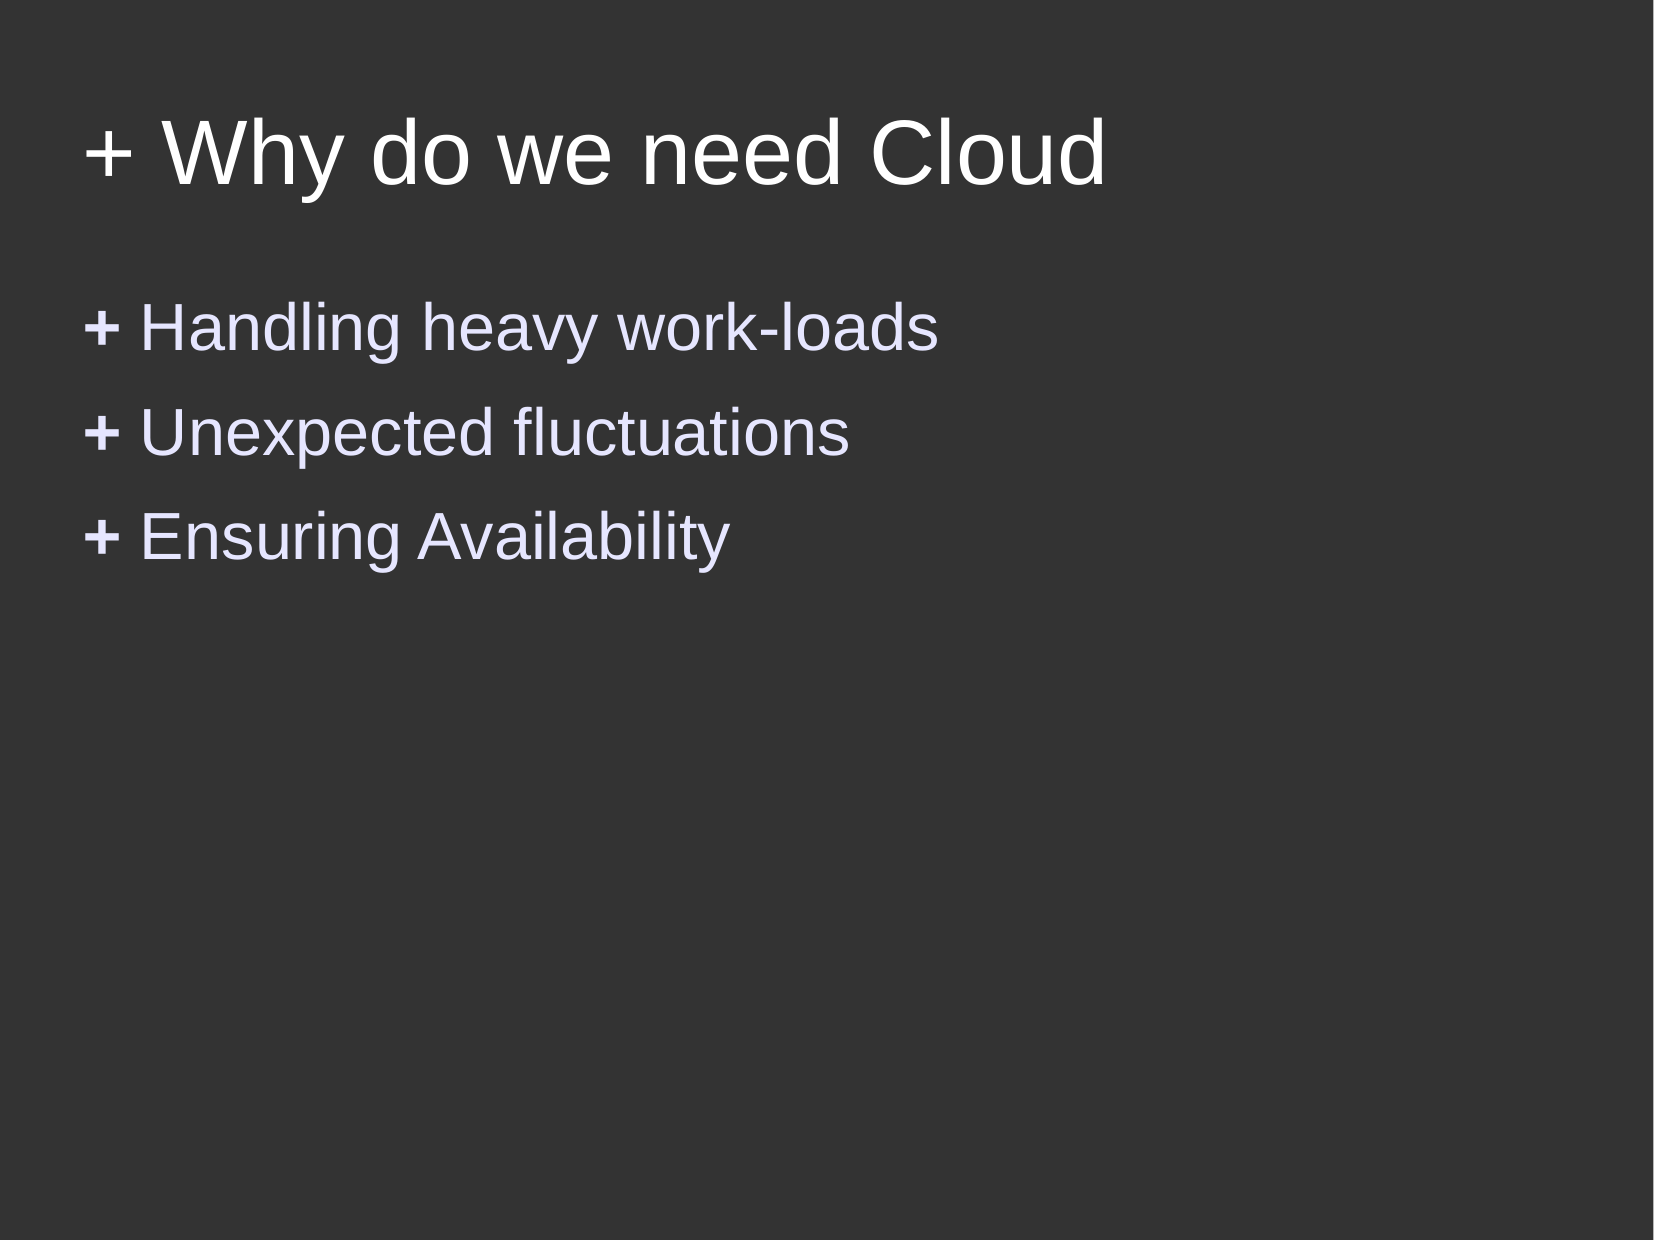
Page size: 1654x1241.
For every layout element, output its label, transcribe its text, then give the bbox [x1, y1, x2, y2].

title + Why do we need Cloud [82, 49, 1571, 257]
list + Handling heavy work-loads + Unexpected fluctuations + Ensuring Availability [82, 290, 1538, 1134]
